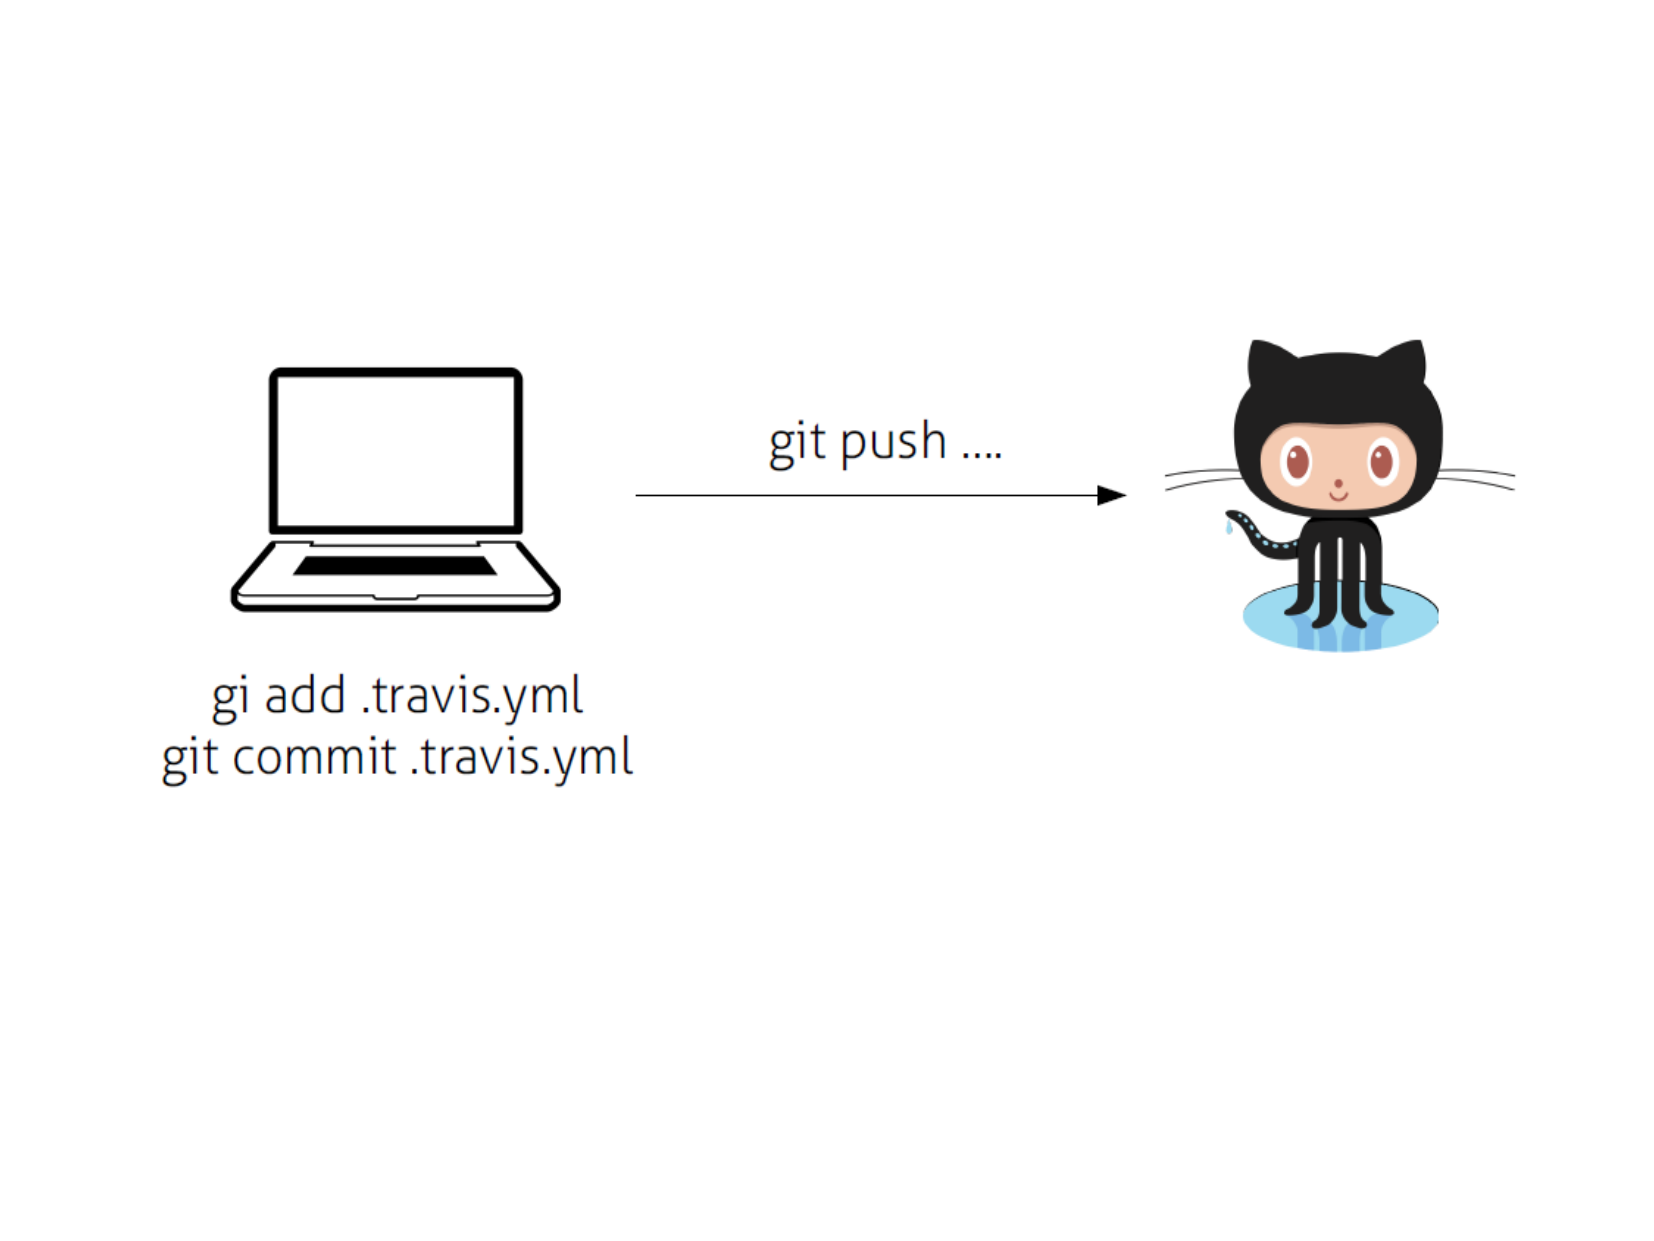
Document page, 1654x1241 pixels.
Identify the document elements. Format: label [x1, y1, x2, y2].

picture [11, 236, 1630, 898]
